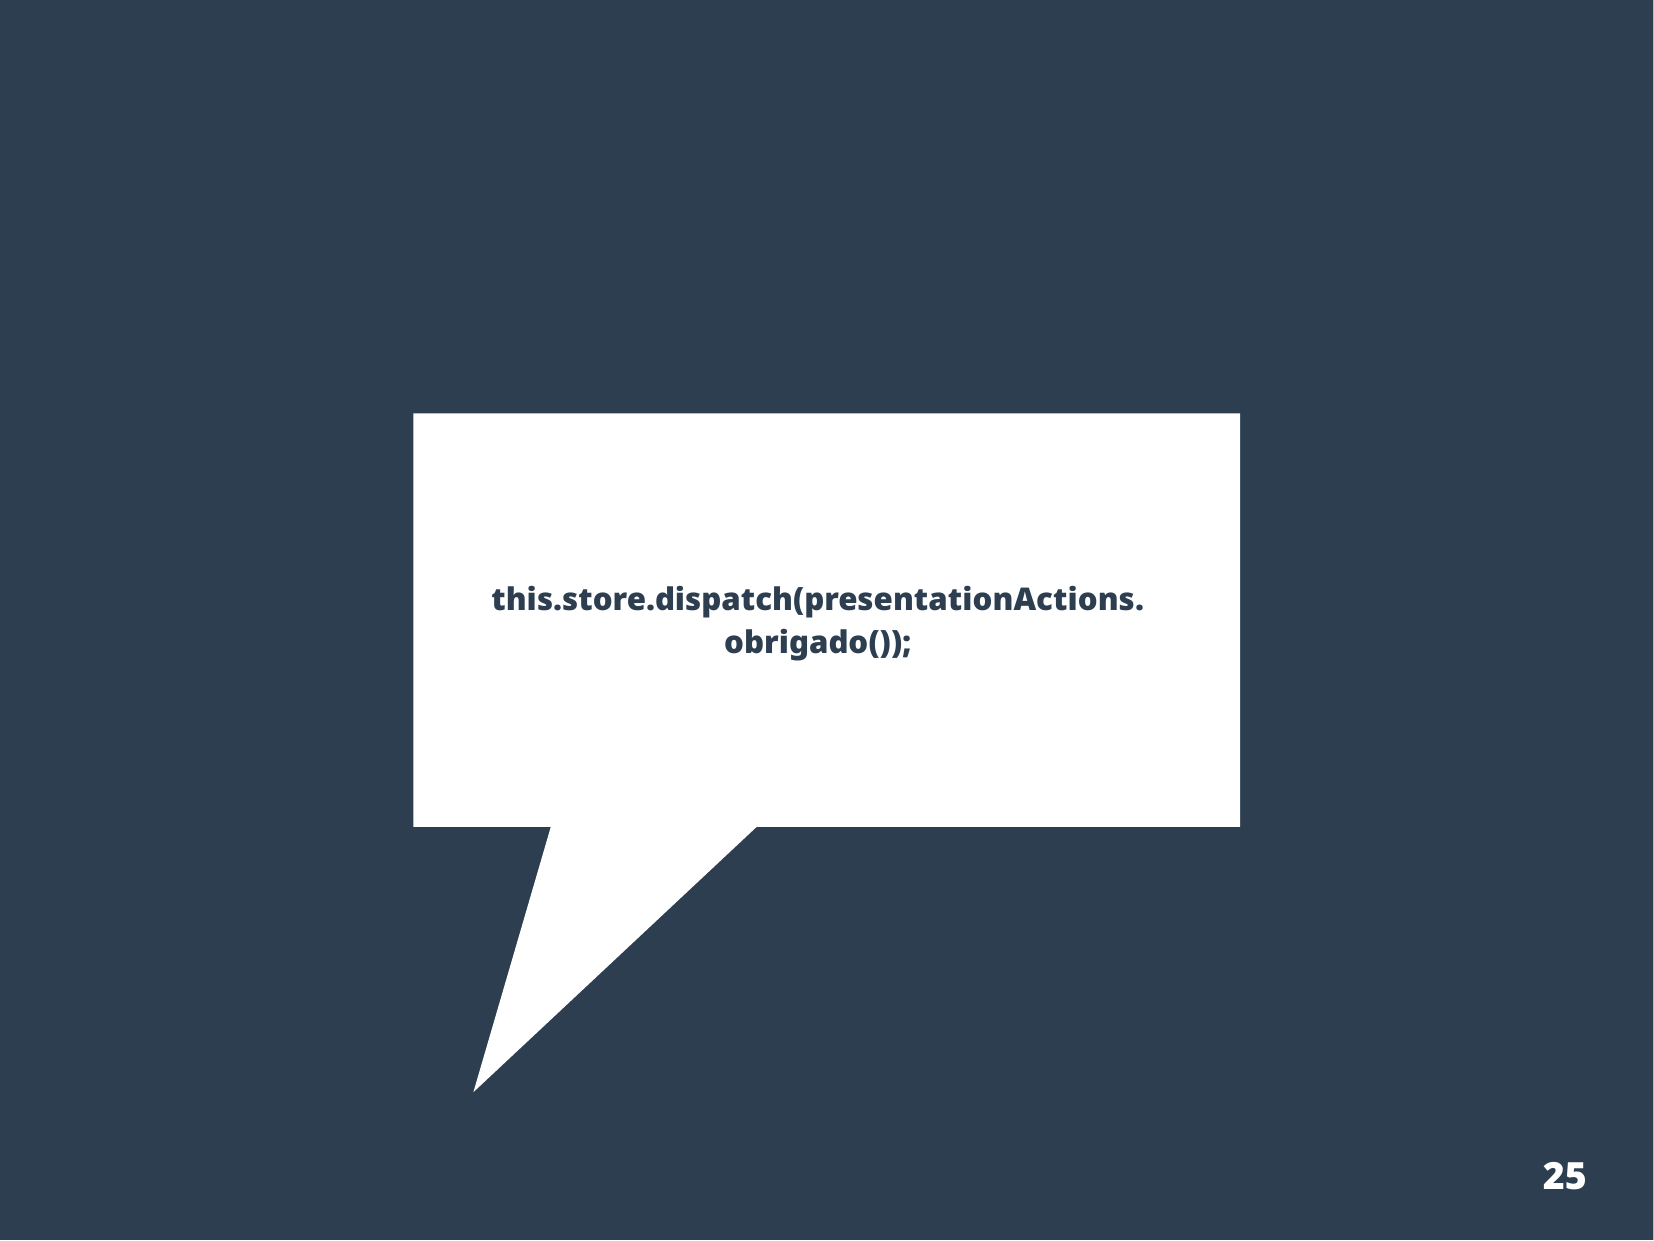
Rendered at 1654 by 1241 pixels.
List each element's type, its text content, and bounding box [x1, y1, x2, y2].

title this.store.dispatch(presentationActions. obrigado()); [425, 442, 1211, 798]
